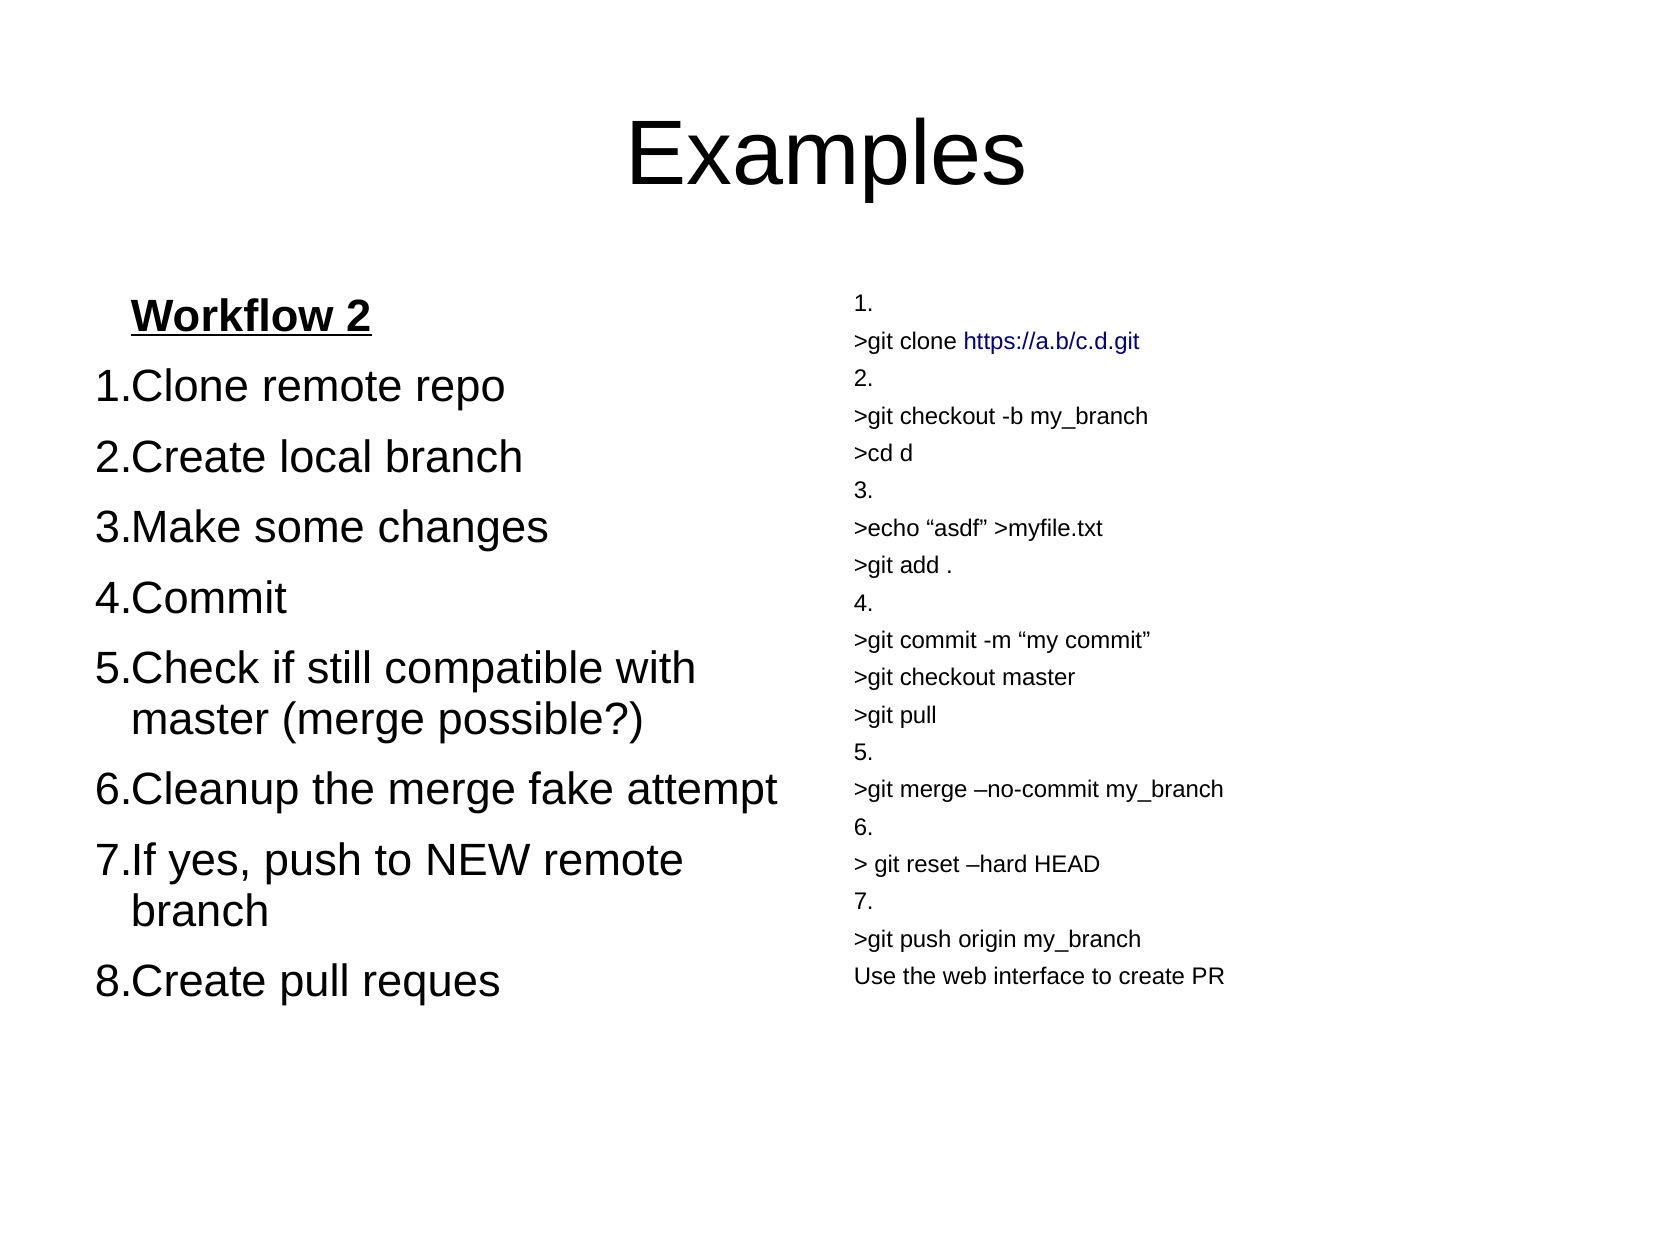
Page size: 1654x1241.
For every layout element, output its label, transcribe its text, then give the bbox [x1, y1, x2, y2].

title Examples [82, 49, 1571, 257]
list 1. >git clone https://a.b/c.d.git 2. >git checkout -b my_branch >cd d 3. >echo “asdf” >myfile.txt >git add . 4. >git commit -m “my commit” >git checkout master >git pull 5. >git merge –no-commit my_branch 6. > git reset –hard HEAD 7. >git push origin my_branch Use the web interface to create PR [828, 290, 1539, 1010]
list Workflow 2 Clone remote repo Create local branch Make some changes Commit Check if still compatible with master (merge possible?) Cleanup the merge fake attempt If yes, push to NEW remote branch Create pull reques [82, 290, 793, 1010]
